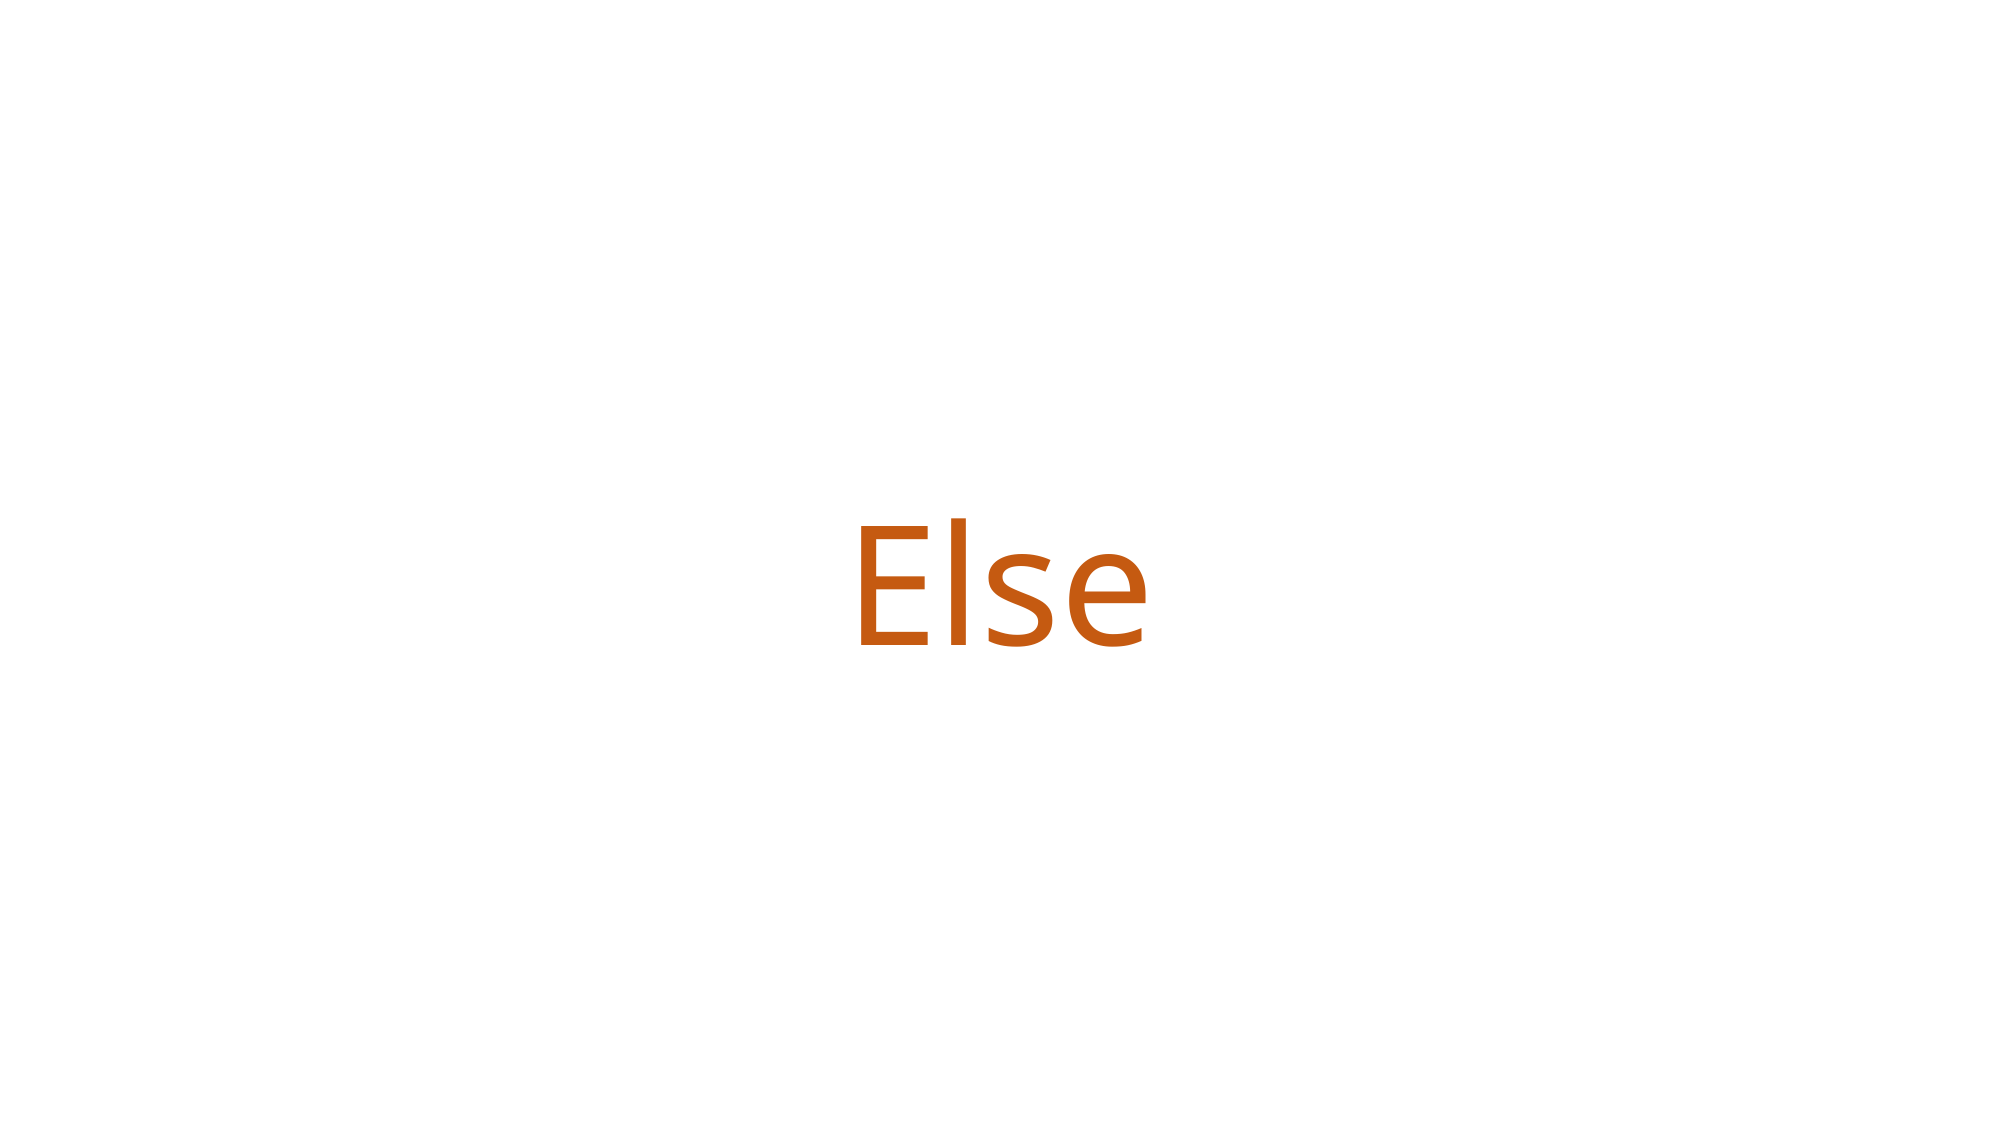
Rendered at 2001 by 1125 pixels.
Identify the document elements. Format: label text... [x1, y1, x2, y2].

list Else [137, 292, 1863, 1014]
